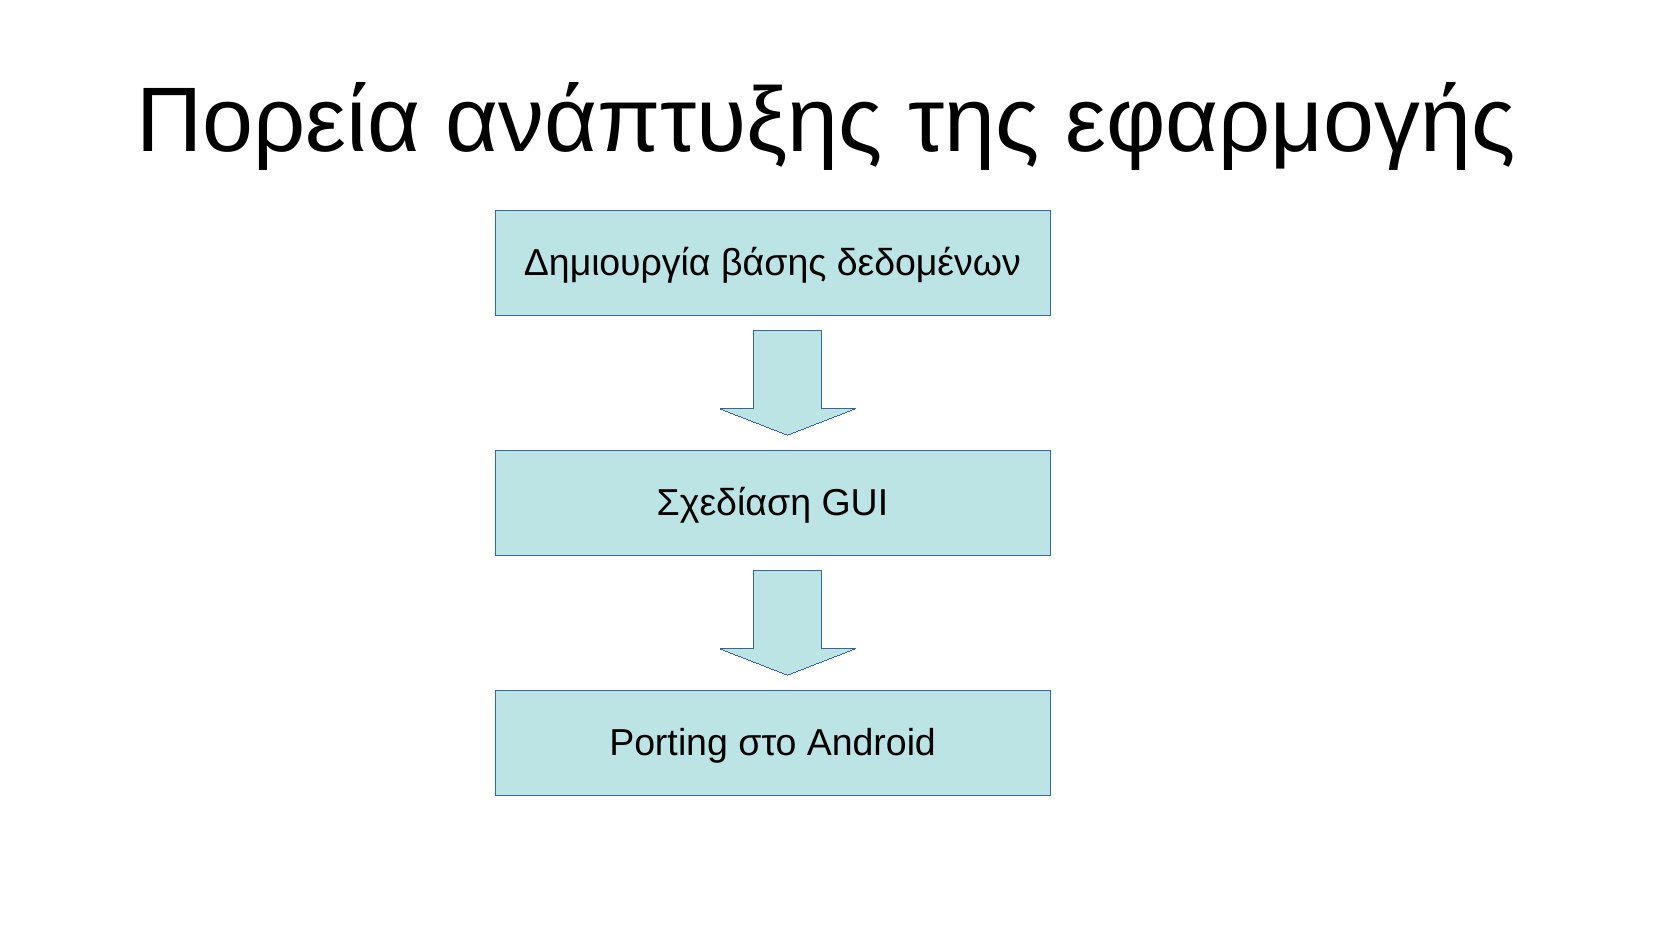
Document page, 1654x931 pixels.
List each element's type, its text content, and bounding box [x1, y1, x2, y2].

text_box Δημιουργία βάσης δεδομένων [495, 210, 1051, 316]
text_box Porting στο Android [495, 690, 1051, 796]
title Πορεία ανάπτυξης της εφαρμογής [82, 37, 1571, 193]
text_box [720, 330, 856, 436]
text_box [720, 570, 856, 676]
text_box Σχεδίαση GUI [495, 450, 1051, 556]
